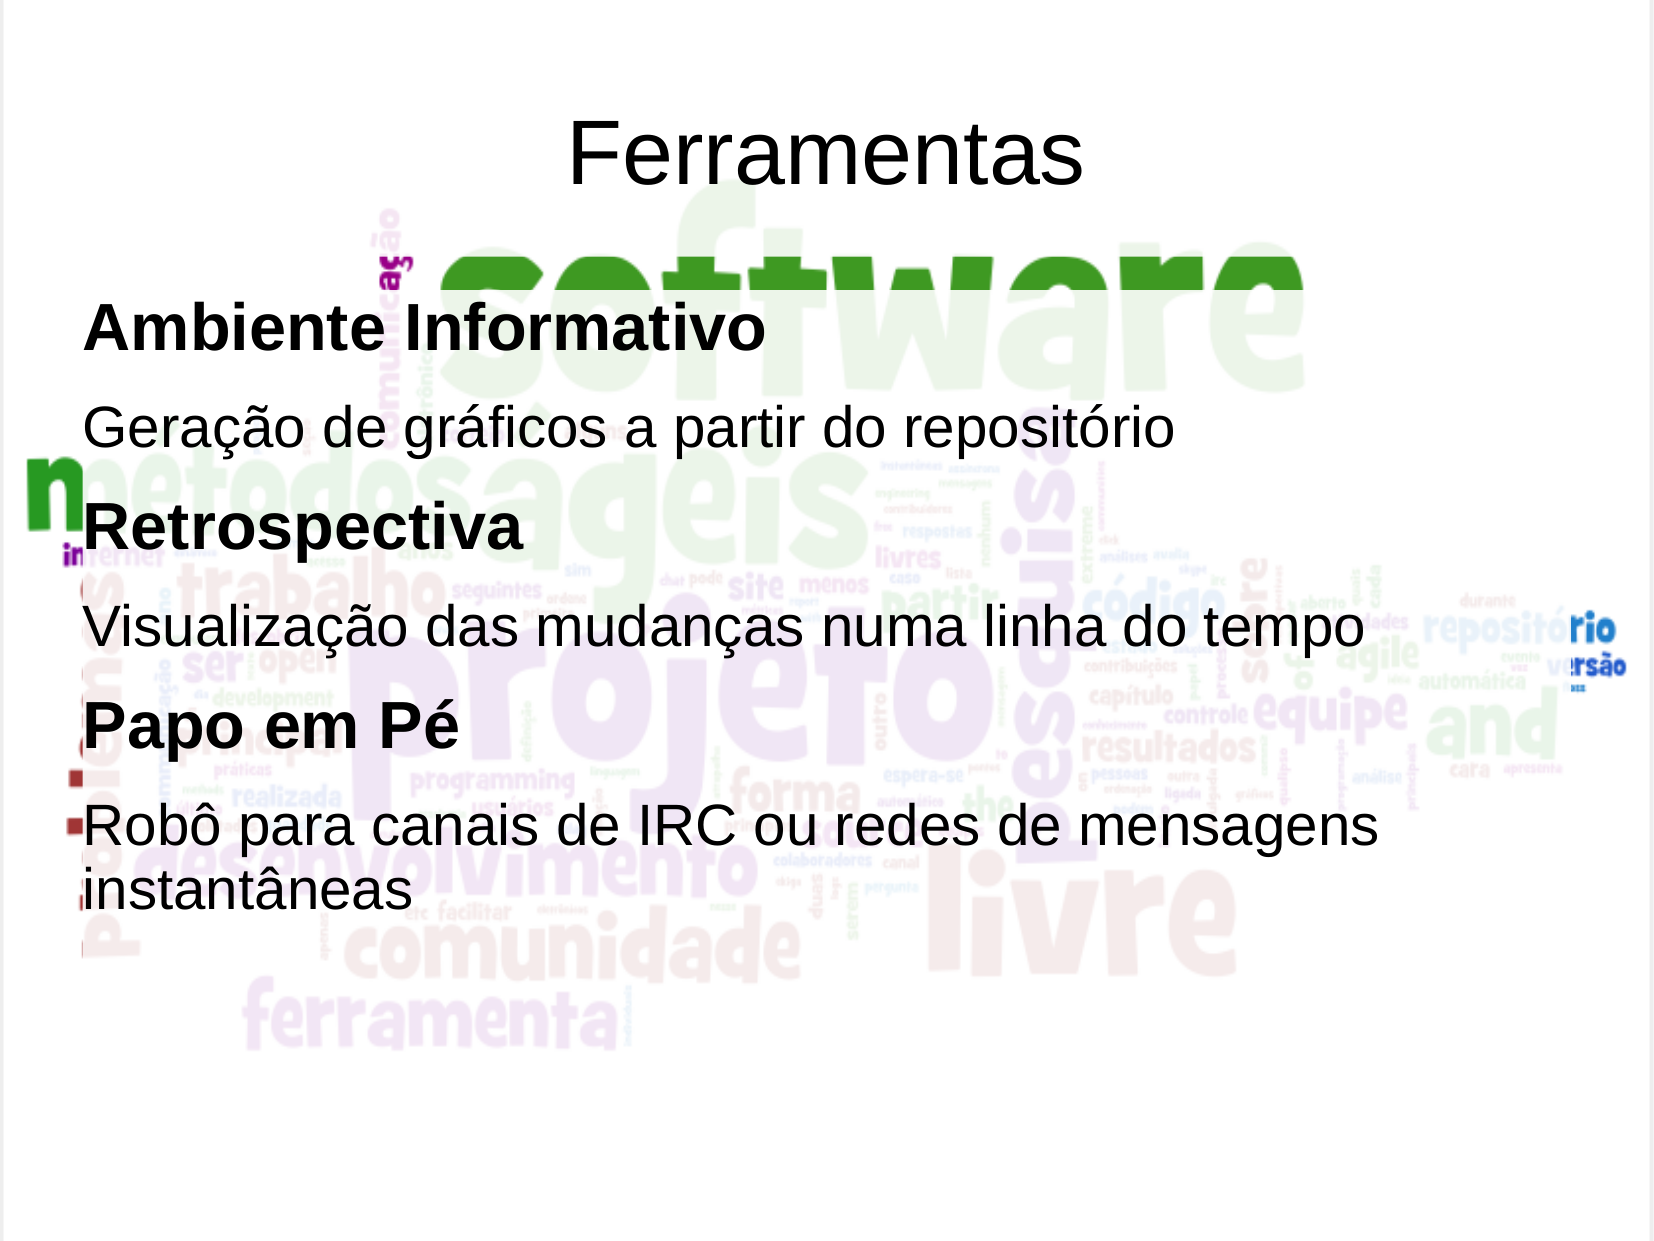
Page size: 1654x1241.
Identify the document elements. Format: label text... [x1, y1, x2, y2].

list Ambiente Informativo Geração de gráficos a partir do repositório Retrospectiva Visualização das mudanças numa linha do tempo Papo em Pé Robô para canais de IRC ou redes de mensagens instantâneas [82, 290, 1571, 1094]
title Ferramentas [82, 49, 1571, 257]
picture [0, 0, 1654, 1241]
